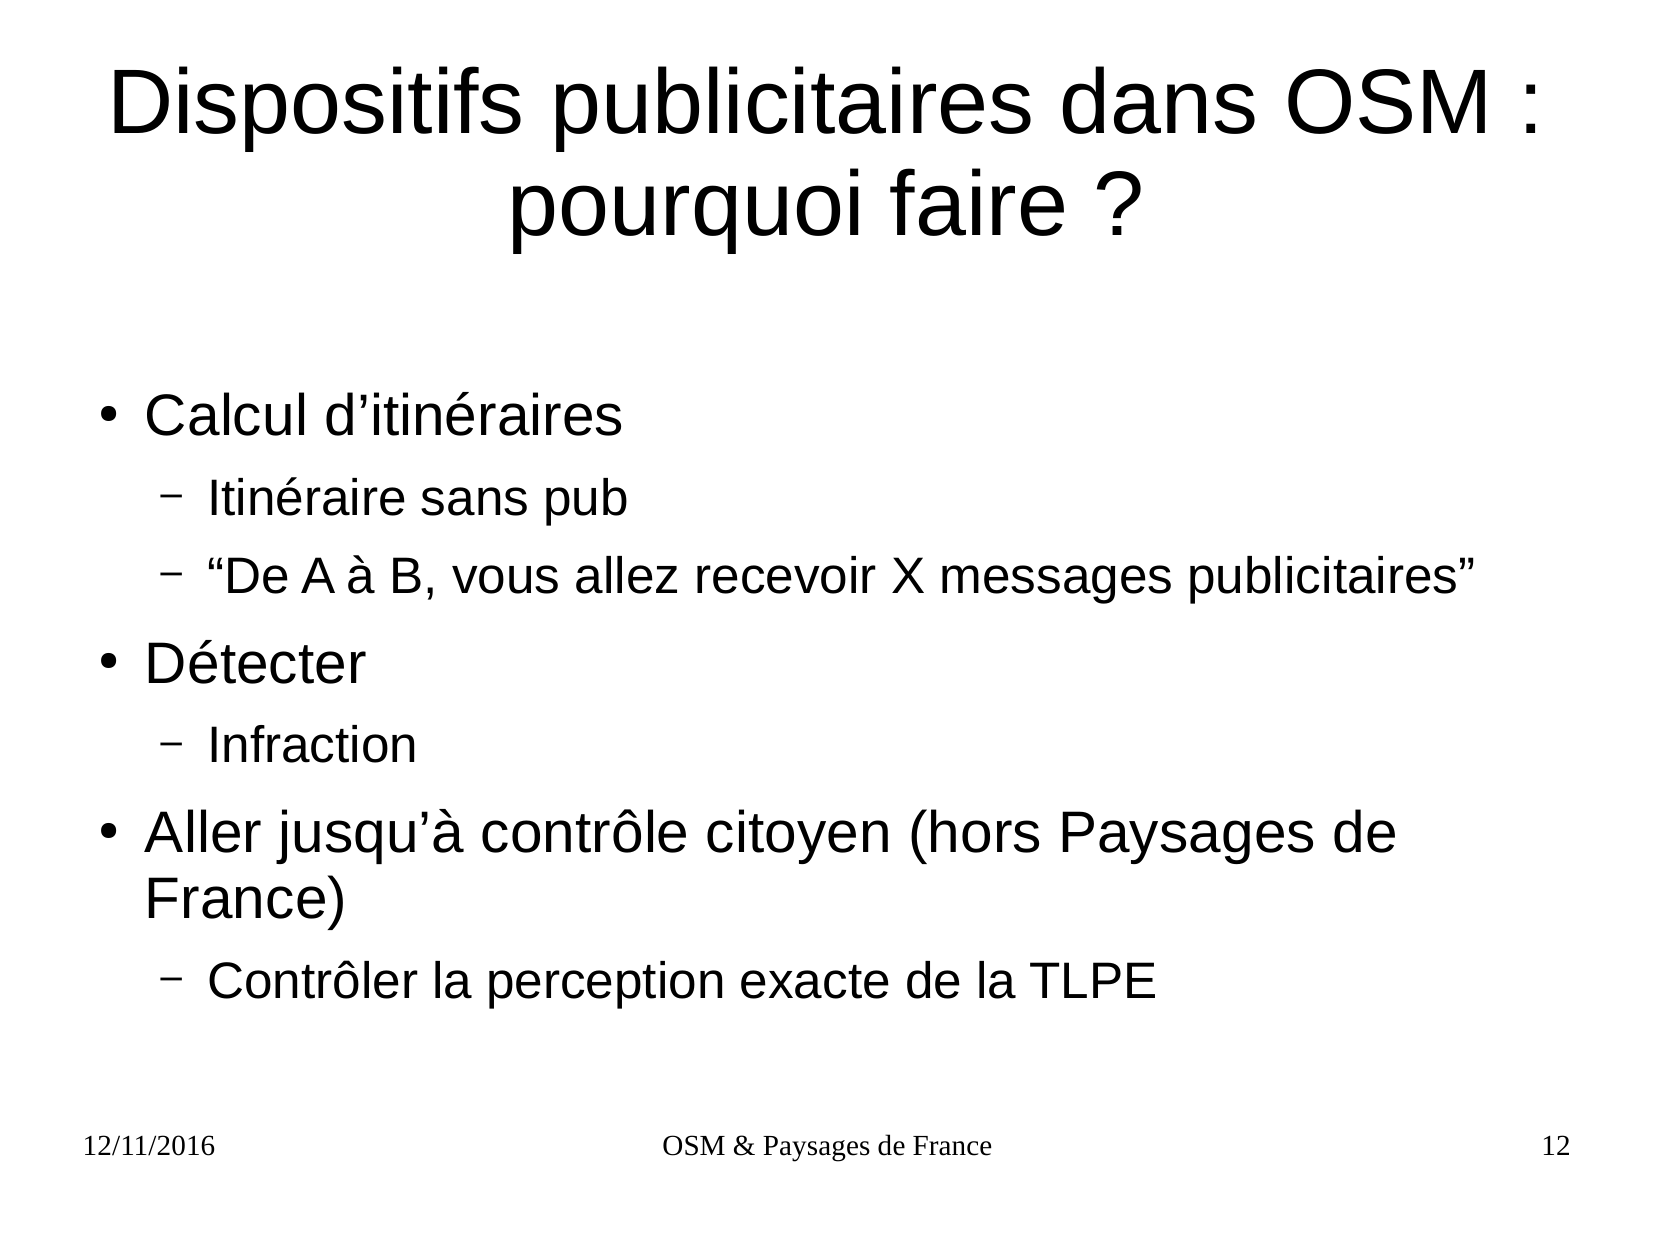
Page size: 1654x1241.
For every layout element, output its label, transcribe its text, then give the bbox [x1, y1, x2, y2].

list Calcul d’itinéraires Itinéraire sans pub “De A à B, vous allez recevoir X messages publicitaires” Détecter Infraction Aller jusqu’à contrôle citoyen (hors Paysages de France) Contrôler la perception exacte de la TLPE [82, 290, 1571, 1010]
title Dispositifs publicitaires dans OSM : pourquoi faire ? [82, 49, 1571, 257]
